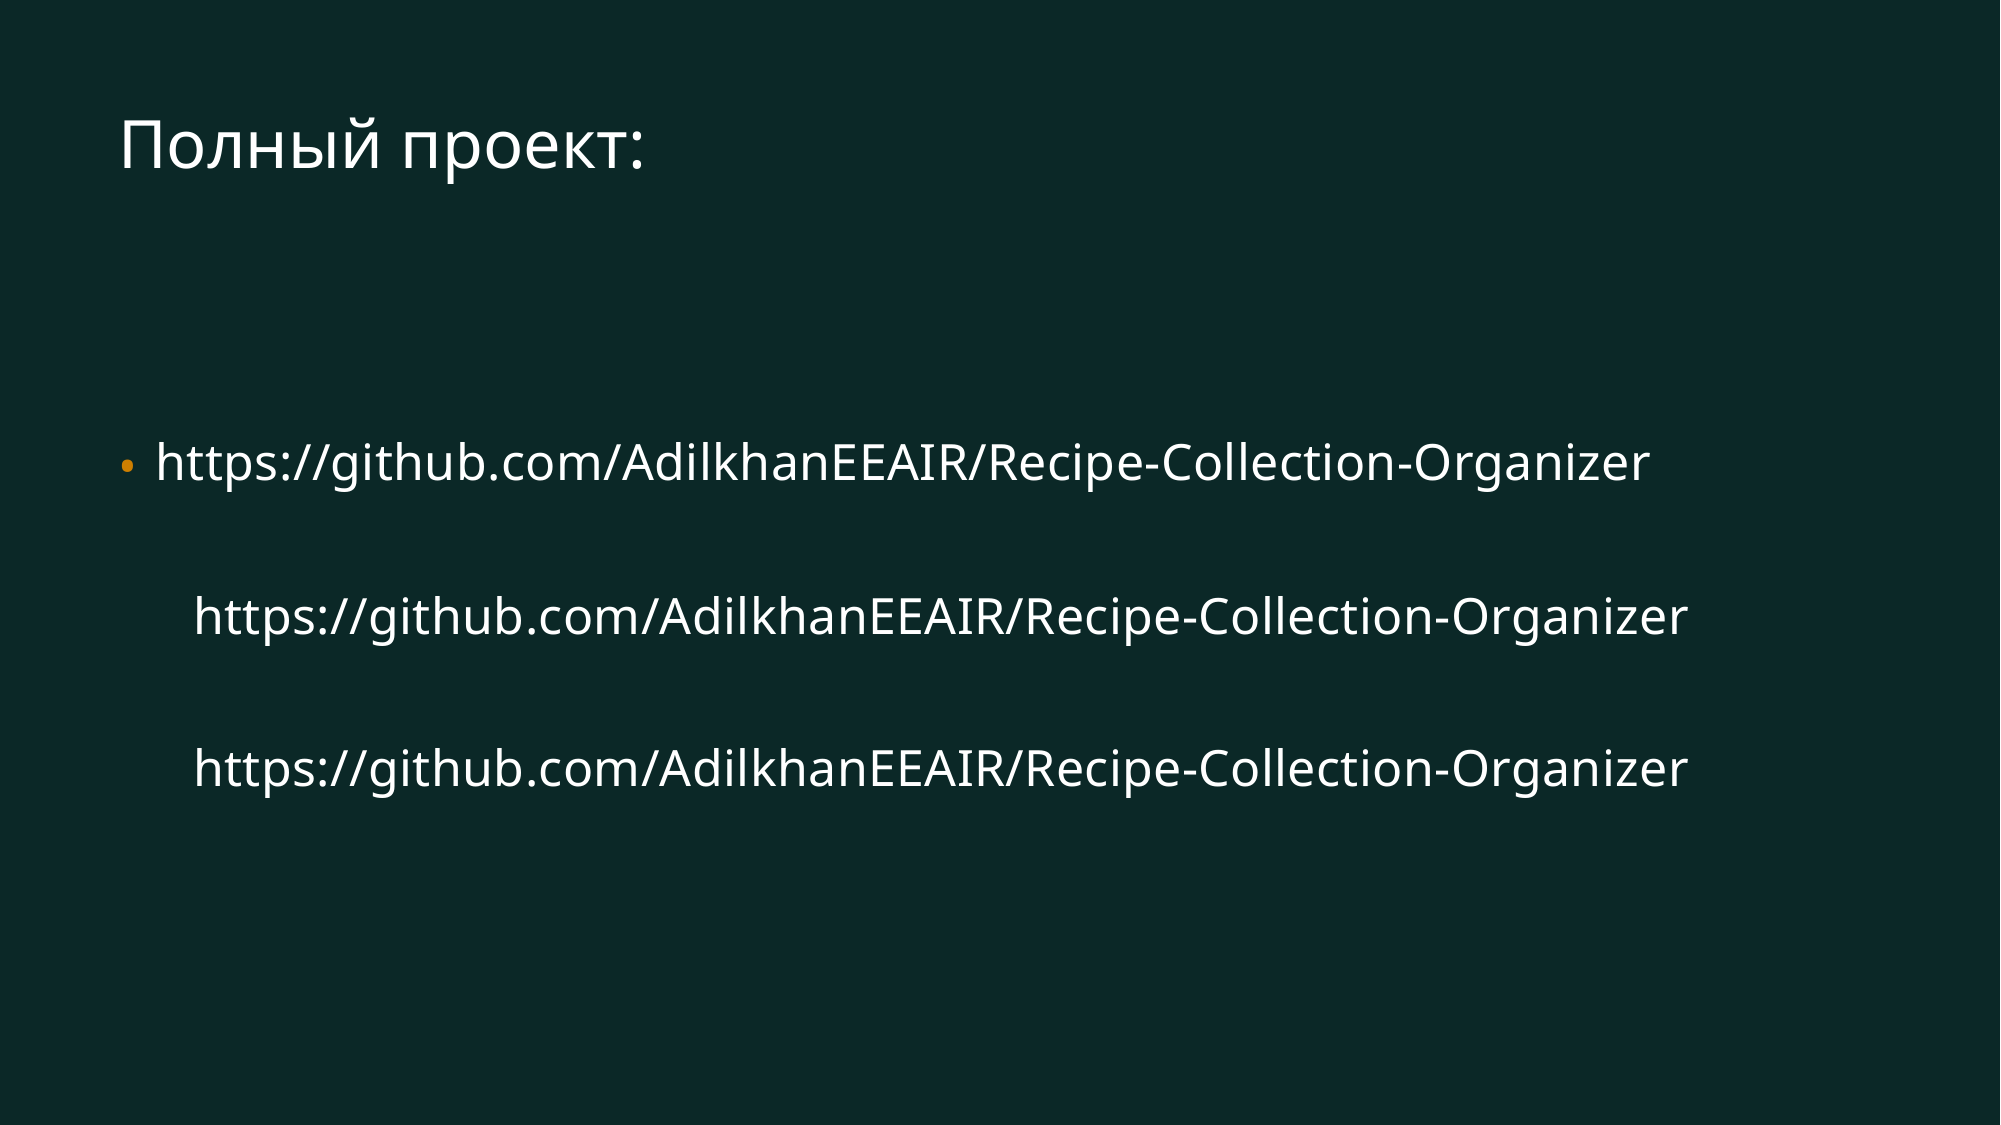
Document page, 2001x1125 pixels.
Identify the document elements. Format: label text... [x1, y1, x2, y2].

list https://github.com/AdilkhanEEAIR/Recipe-Collection-Organizer https://github.com/AdilkhanEEAIR/Recipe-Collection-Organizer https://github.com/AdilkhanEEAIR/Recipe-Collection-Organizer [118, 416, 1879, 947]
title Полный проект: [118, 101, 1879, 344]
